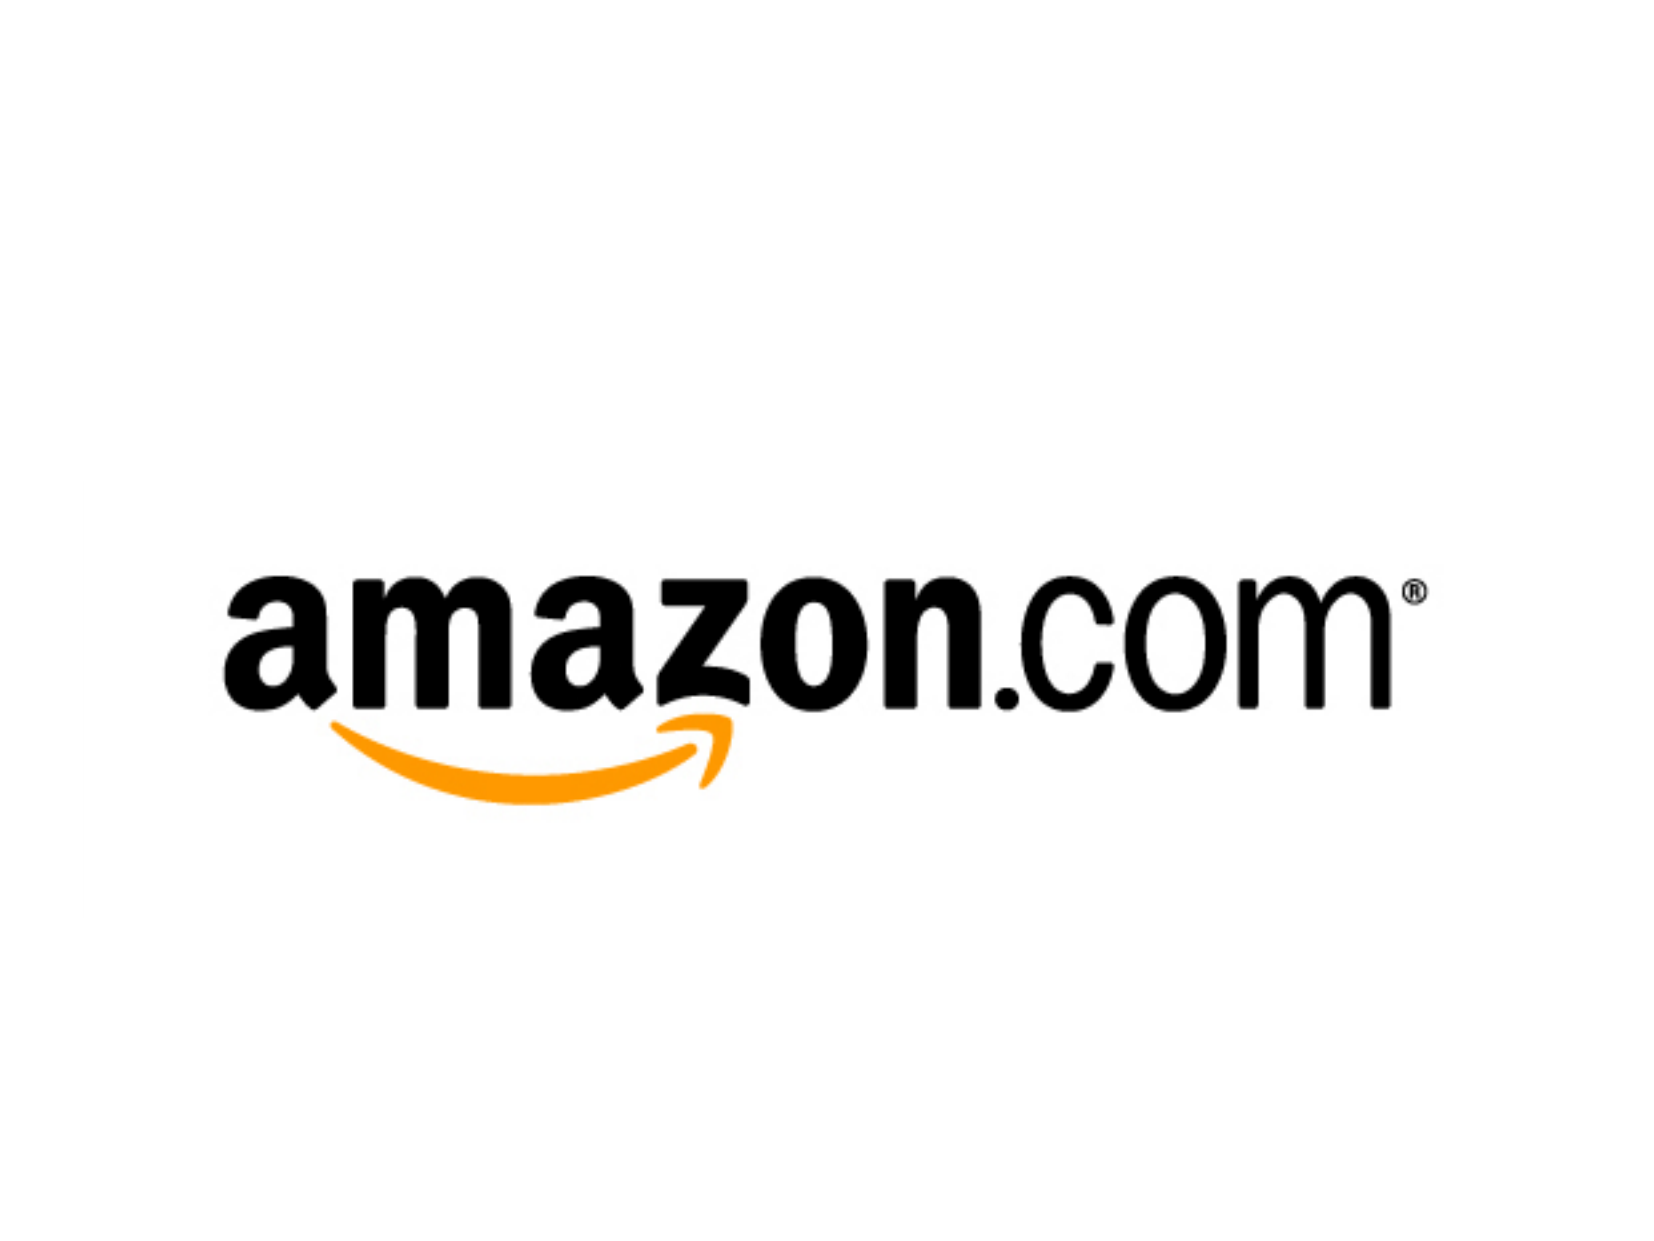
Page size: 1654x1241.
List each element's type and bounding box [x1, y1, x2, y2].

picture [82, 481, 1571, 918]
